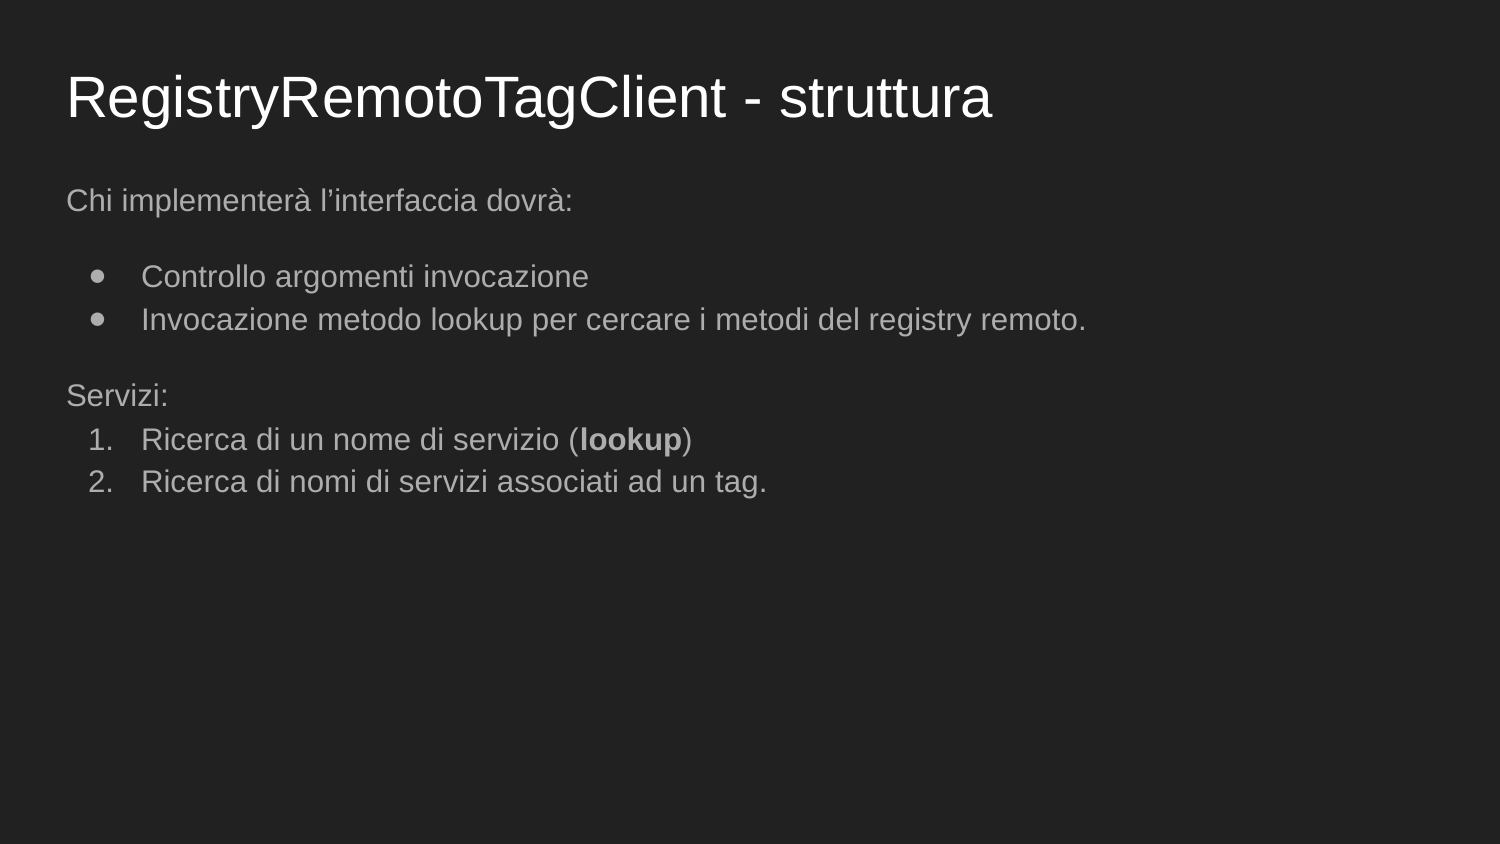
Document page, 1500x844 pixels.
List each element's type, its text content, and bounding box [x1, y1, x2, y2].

title RegistryRemotoTagClient - struttura [51, 44, 1449, 139]
list Chi implementerà l’interfaccia dovrà: Controllo argomenti invocazione Invocazione metodo lookup per cercare i metodi del registry remoto. Servizi: Ricerca di un nome di servizio (lookup) Ricerca di nomi di servizi associati ad un tag. [51, 159, 1449, 760]
